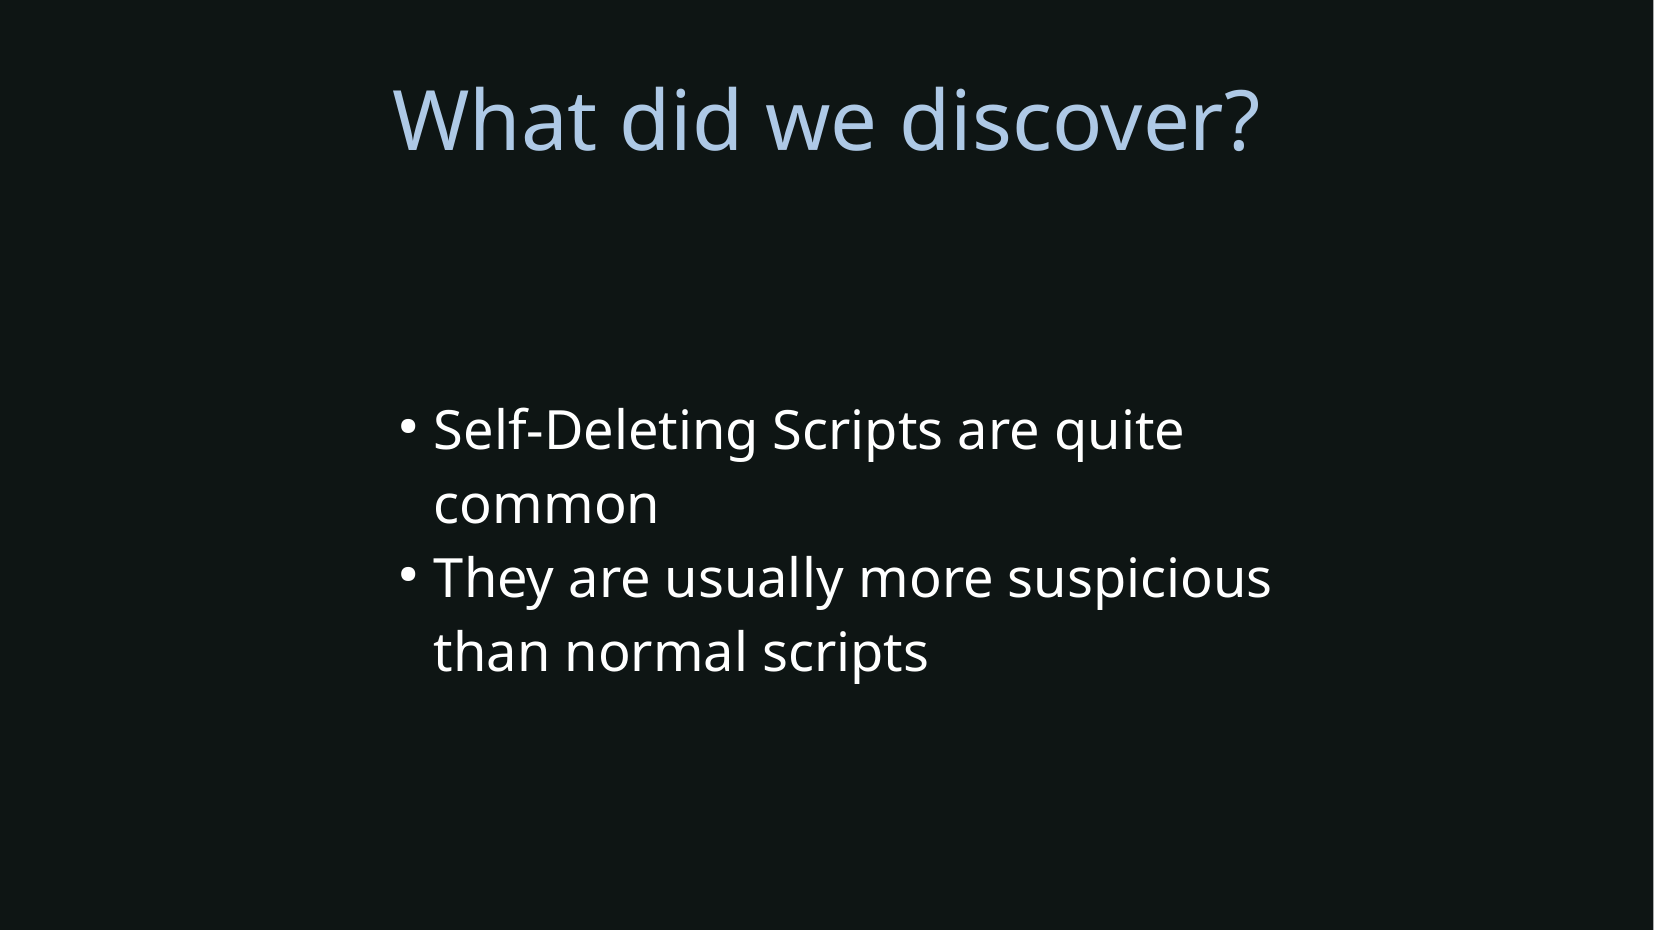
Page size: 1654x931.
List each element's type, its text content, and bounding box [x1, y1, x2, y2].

text_box Self-Deleting Scripts are quite common They are usually more suspicious than normal scripts [383, 383, 1300, 660]
title What did we discover? [0, 0, 1654, 237]
